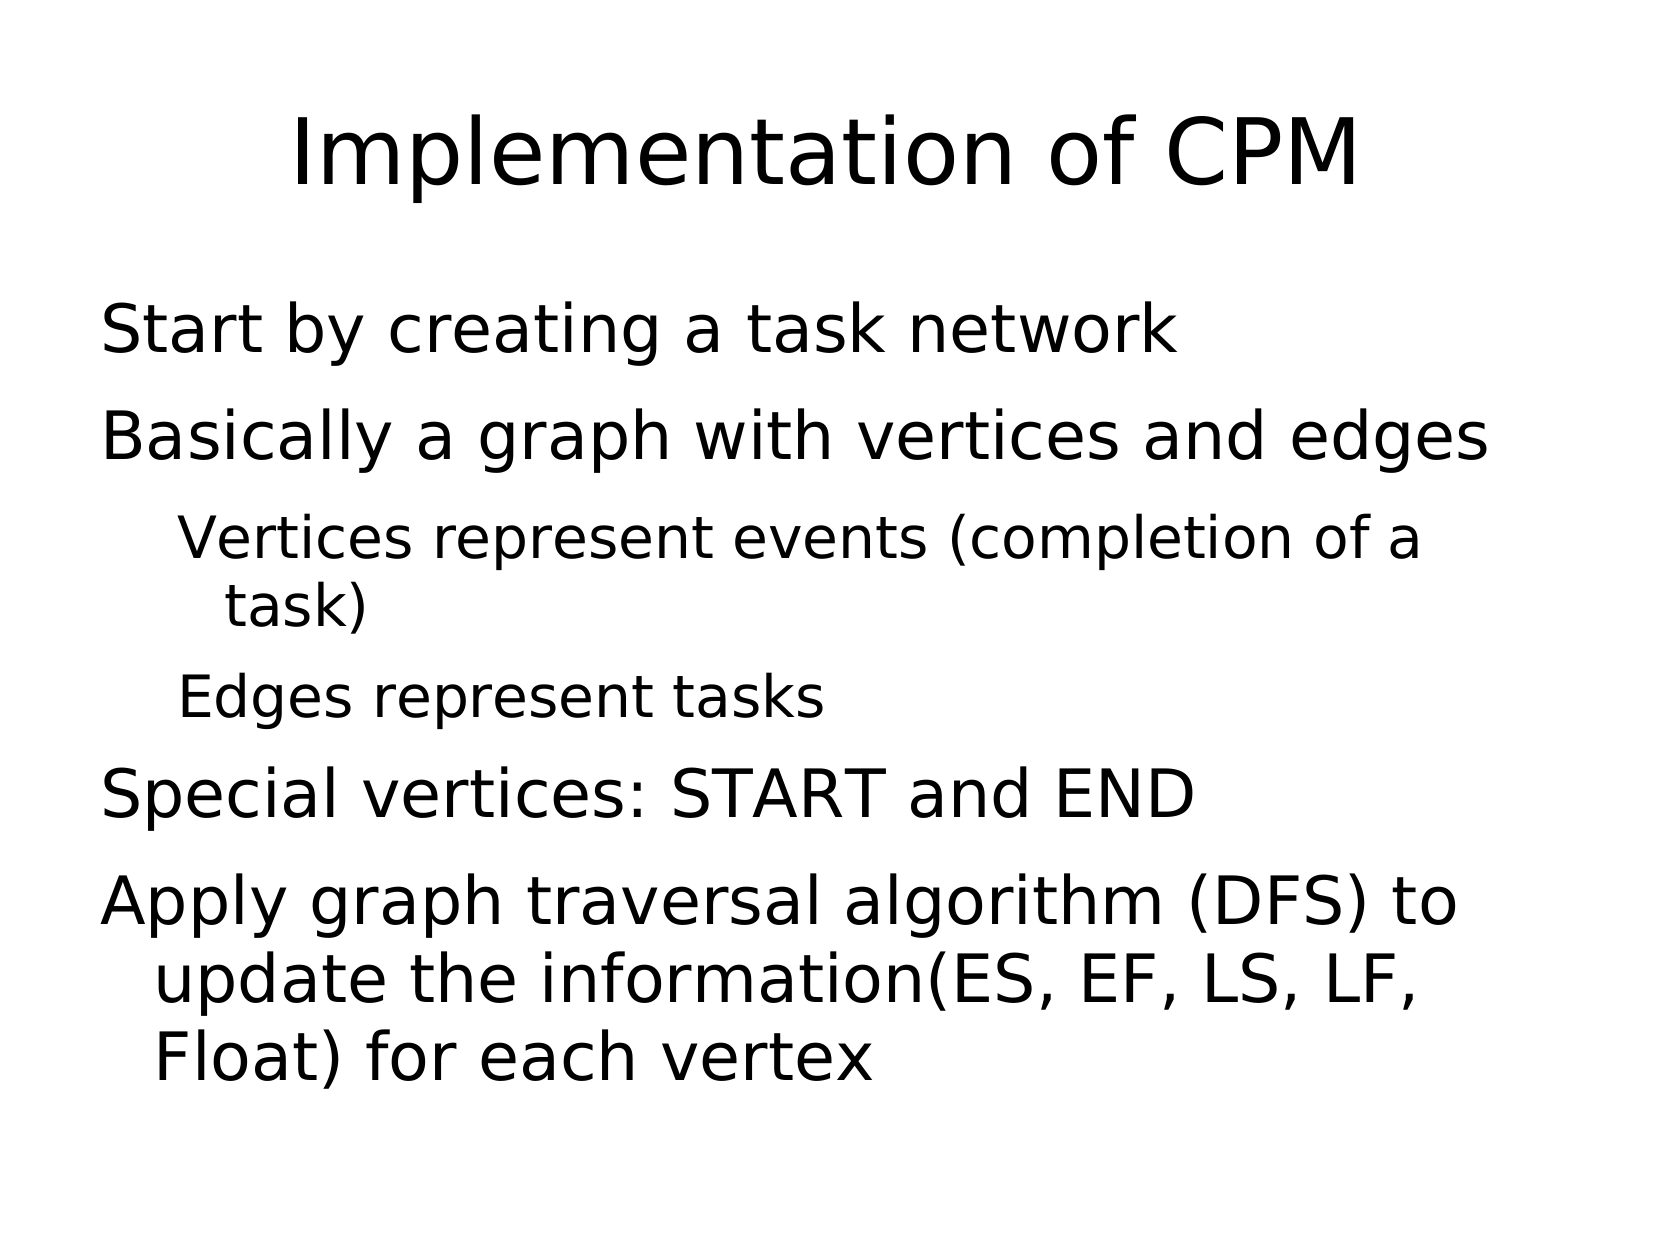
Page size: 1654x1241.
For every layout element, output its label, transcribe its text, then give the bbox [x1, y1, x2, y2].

title Implementation of CPM [82, 49, 1571, 257]
list Start by creating a task network Basically a graph with vertices and edges Vertices represent events (completion of a task) Edges represent tasks Special vertices: START and END Apply graph traversal algorithm (DFS) to update the information(ES, EF, LS, LF, Float) for each vertex [82, 290, 1571, 1109]
